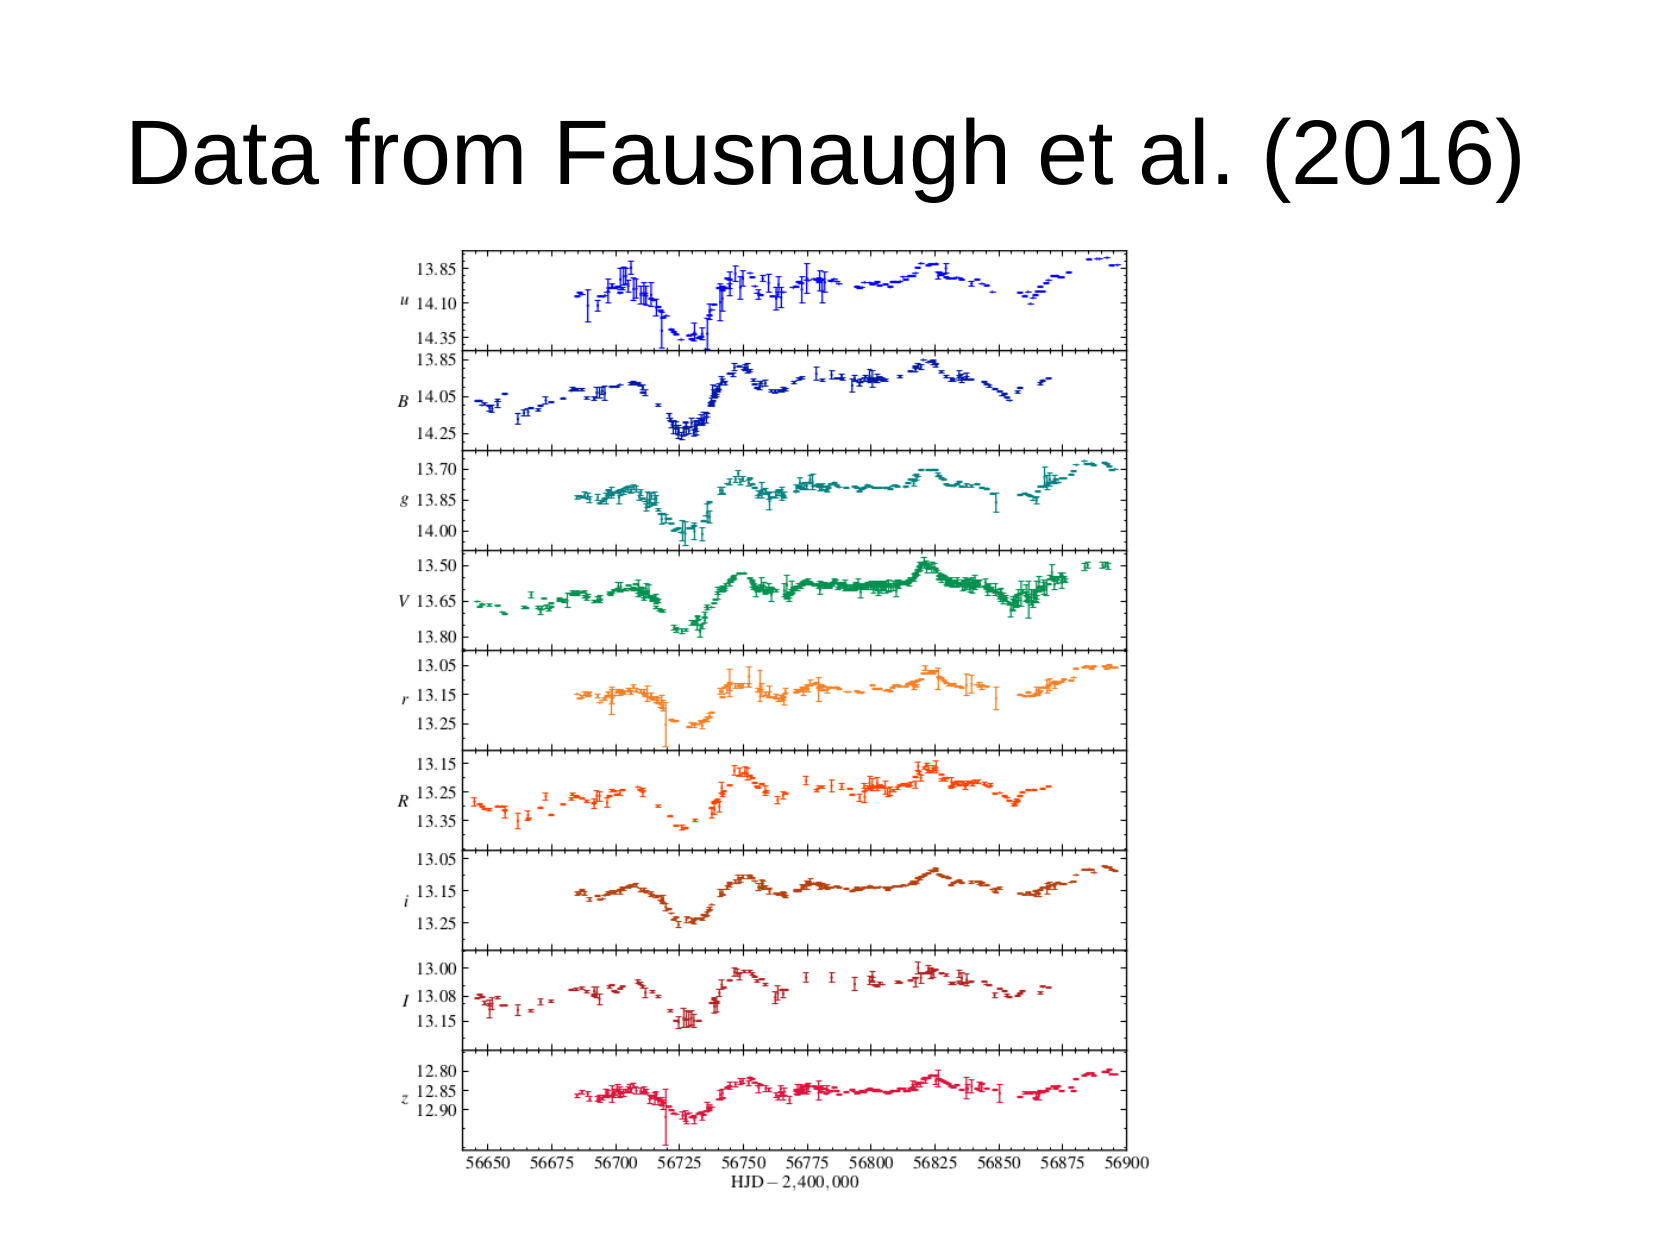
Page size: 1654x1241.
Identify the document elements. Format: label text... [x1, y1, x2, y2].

title Data from Fausnaugh et al. (2016) [82, 49, 1571, 257]
picture [355, 250, 1213, 1241]
